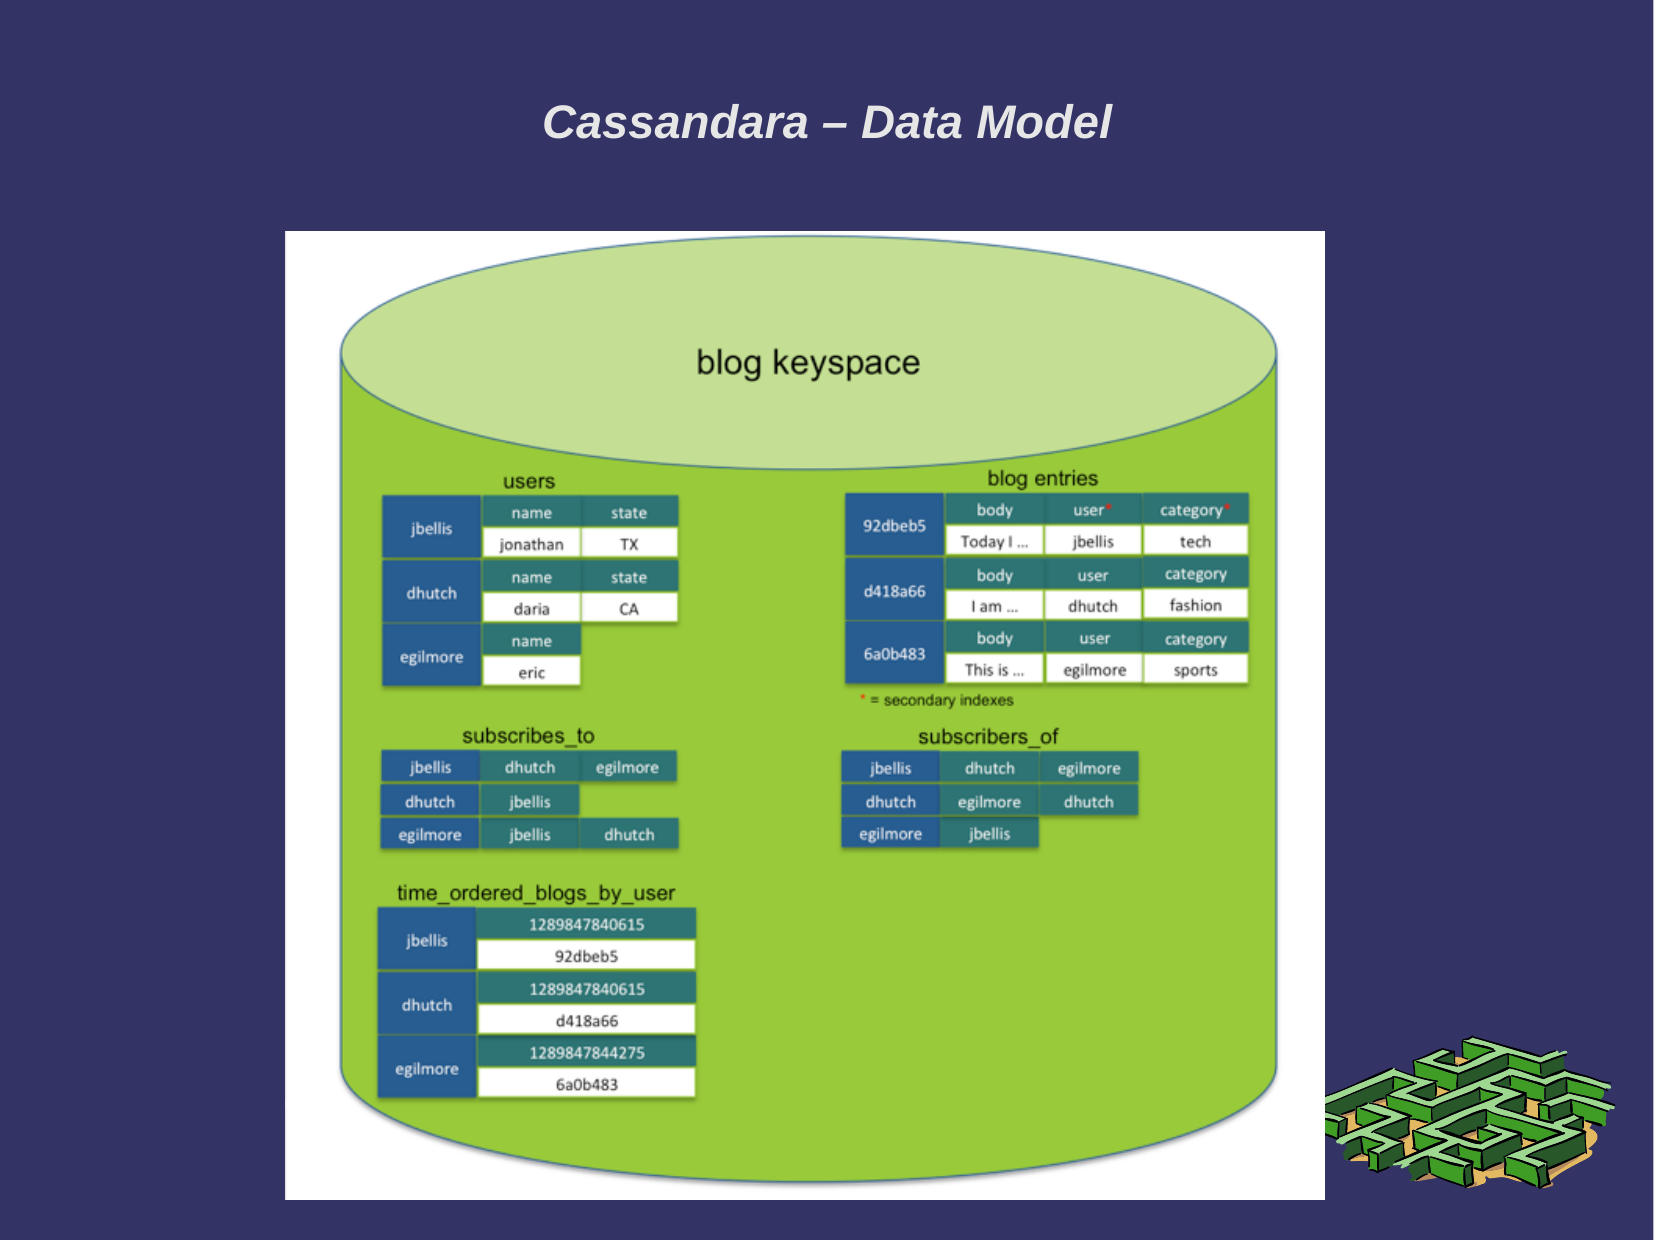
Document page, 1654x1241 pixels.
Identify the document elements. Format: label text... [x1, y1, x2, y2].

title Cassandara – Data Model [121, 19, 1534, 227]
picture [285, 231, 1325, 1201]
